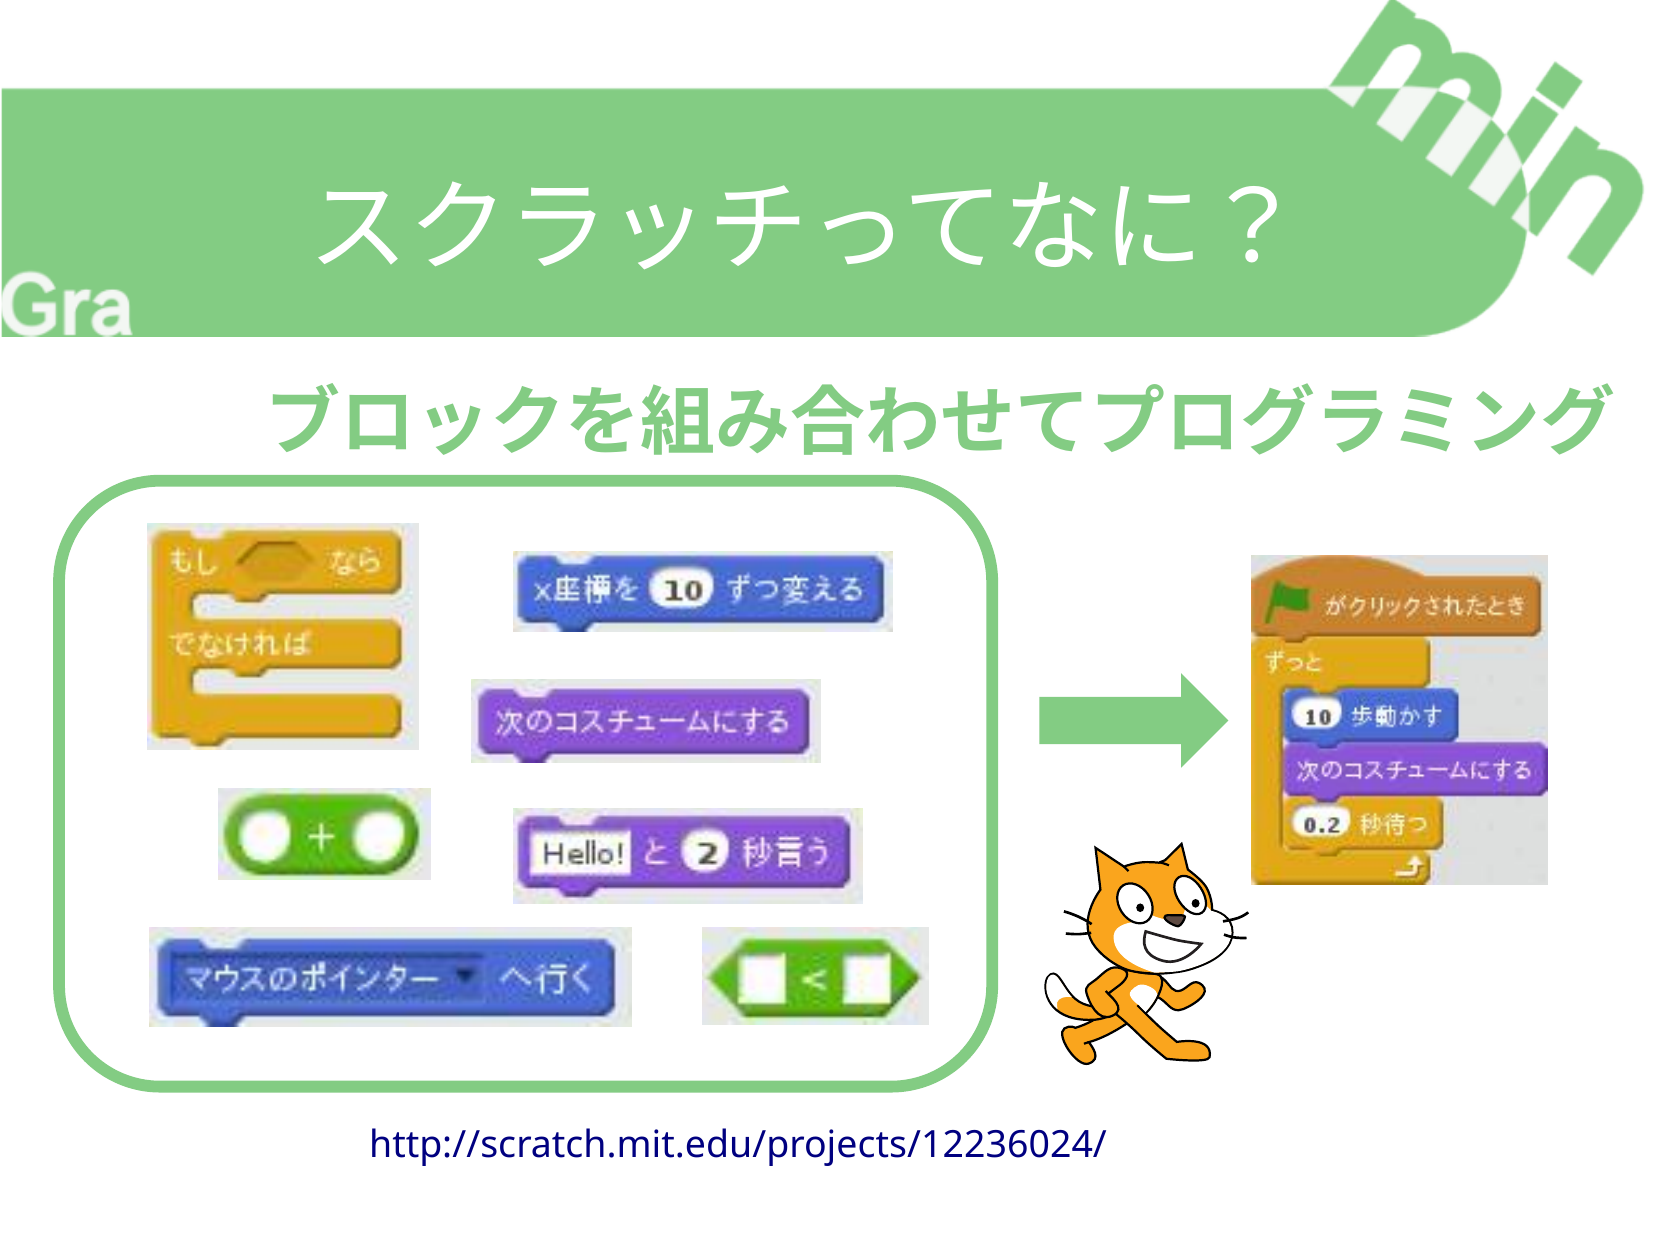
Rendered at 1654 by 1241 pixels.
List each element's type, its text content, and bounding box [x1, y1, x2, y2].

text_box [1039, 673, 1229, 768]
title スクラッチってなに？ [11, 144, 1501, 293]
picture [1039, 555, 1548, 1072]
picture [513, 808, 863, 904]
text_box http://scratch.mit.edu/projects/12236024/ [354, 1110, 1371, 1182]
picture [513, 551, 893, 632]
picture [147, 523, 419, 751]
picture [471, 679, 821, 763]
picture [218, 788, 431, 880]
picture [1, 0, 1654, 337]
text_box ブロックを組み合わせてプログラミング [35, 354, 1630, 481]
picture [149, 927, 632, 1027]
picture [702, 927, 929, 1025]
